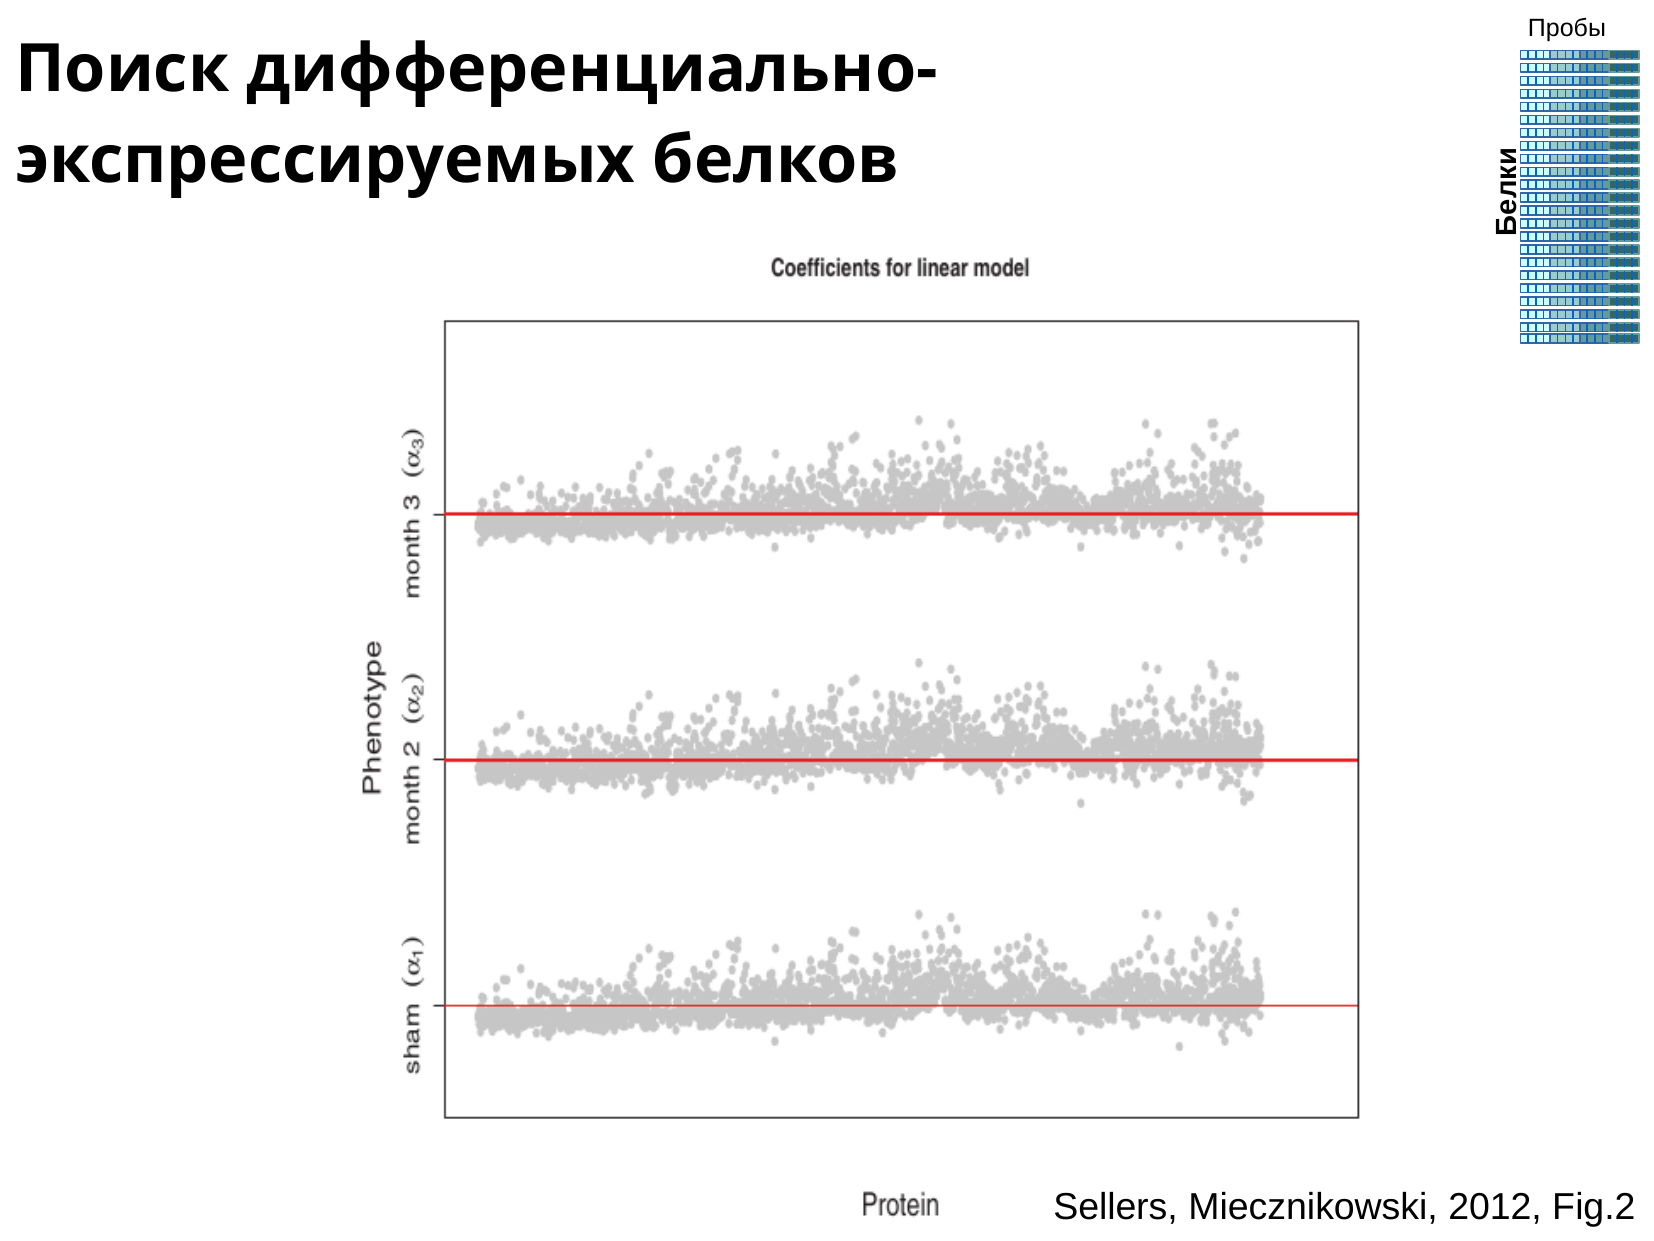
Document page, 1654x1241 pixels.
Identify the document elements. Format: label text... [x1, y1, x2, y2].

text_box [1588, 180, 1594, 189]
text_box [1603, 193, 1616, 202]
text_box [1529, 271, 1535, 280]
text_box [1574, 258, 1586, 267]
text_box [1596, 206, 1602, 215]
text_box [1596, 219, 1602, 228]
text_box [1529, 245, 1535, 254]
text_box [1618, 180, 1624, 189]
text_box [1566, 258, 1572, 267]
text_box [1544, 167, 1557, 176]
text_box [1537, 232, 1543, 241]
text_box [1603, 245, 1616, 254]
text_box [1529, 154, 1535, 163]
text_box [1529, 334, 1535, 343]
text_box [1566, 271, 1572, 280]
text_box [1520, 193, 1527, 202]
text_box [1603, 206, 1616, 215]
text_box [1618, 219, 1624, 228]
text_box [1544, 193, 1557, 202]
text_box [1537, 309, 1565, 319]
text_box [1544, 154, 1557, 163]
text_box [1574, 219, 1586, 228]
text_box [1537, 322, 1565, 332]
text_box [1596, 309, 1624, 319]
text_box [1625, 271, 1631, 280]
text_box [1566, 180, 1572, 189]
text_box [1520, 154, 1527, 163]
text_box [1544, 258, 1557, 267]
text_box [1588, 334, 1594, 343]
text_box [1618, 271, 1624, 280]
text_box [1537, 193, 1543, 202]
text_box [1558, 232, 1565, 241]
text_box [1558, 180, 1565, 189]
text_box [1520, 180, 1527, 189]
text_box [1529, 193, 1535, 202]
text_box [1603, 232, 1616, 241]
text_box [1537, 167, 1543, 176]
text_box [1544, 271, 1557, 280]
text_box [1633, 219, 1639, 228]
text_box [1566, 309, 1595, 319]
text_box [1633, 193, 1639, 202]
text_box [1520, 167, 1527, 176]
text_box [1566, 206, 1572, 215]
text_box [1633, 180, 1639, 189]
text_box [1520, 232, 1527, 241]
text_box Белки [1482, 132, 1530, 251]
text_box [1558, 271, 1565, 280]
text_box [1520, 102, 1639, 112]
text_box [1596, 154, 1602, 163]
text_box [1558, 206, 1565, 215]
text_box [1537, 180, 1543, 189]
text_box [1596, 232, 1602, 241]
text_box [1520, 258, 1527, 267]
text_box [1544, 180, 1557, 189]
text_box [1618, 334, 1624, 343]
text_box [1625, 180, 1631, 189]
text_box [1566, 167, 1572, 176]
text_box [1588, 258, 1594, 267]
text_box [1603, 258, 1616, 267]
text_box [1618, 258, 1624, 267]
text_box [1625, 193, 1631, 202]
text_box [1618, 154, 1624, 163]
text_box [1633, 154, 1639, 163]
text_box [1574, 232, 1586, 241]
text_box [1625, 167, 1631, 176]
text_box [1588, 271, 1594, 280]
text_box [1596, 258, 1602, 267]
text_box [1537, 154, 1543, 163]
text_box [1603, 219, 1616, 228]
text_box [1520, 334, 1527, 343]
text_box [1625, 154, 1631, 163]
text_box [1625, 232, 1631, 241]
text_box [1588, 232, 1594, 241]
text_box [1633, 232, 1639, 241]
text_box [1566, 322, 1595, 332]
text_box [1520, 115, 1639, 125]
text_box [1520, 128, 1639, 138]
text_box [1520, 141, 1639, 151]
text_box [1633, 206, 1639, 215]
text_box [1603, 334, 1616, 343]
text_box [1520, 296, 1639, 306]
text_box [1520, 63, 1639, 73]
text_box [1596, 193, 1602, 202]
text_box [1588, 167, 1594, 176]
text_box [1574, 180, 1586, 189]
text_box [1618, 245, 1624, 254]
text_box [1618, 193, 1624, 202]
text_box [1529, 258, 1535, 267]
text_box [1544, 245, 1557, 254]
text_box [1633, 245, 1639, 254]
text_box [1618, 232, 1624, 241]
text_box [1588, 154, 1594, 163]
text_box [1596, 180, 1602, 189]
text_box [1625, 219, 1631, 228]
text_box [1625, 334, 1631, 343]
text_box [1520, 309, 1536, 319]
text_box [1574, 167, 1586, 176]
text_box [1633, 258, 1639, 267]
text_box Sellers, Miecznikowski, 2012, Fig.2 [927, 1178, 1651, 1235]
text_box [1625, 322, 1639, 332]
text_box [1566, 154, 1572, 163]
text_box [1588, 193, 1594, 202]
text_box [1566, 245, 1572, 254]
text_box [1558, 193, 1565, 202]
text_box [1596, 245, 1602, 254]
text_box [1574, 193, 1586, 202]
text_box [1574, 271, 1586, 280]
picture [346, 260, 1368, 1226]
text_box [1520, 76, 1639, 86]
text_box [1529, 232, 1535, 241]
text_box [1596, 322, 1624, 332]
text_box [1596, 271, 1602, 280]
text_box [1588, 206, 1594, 215]
text_box [1625, 309, 1639, 319]
text_box [1566, 232, 1572, 241]
text_box [1603, 167, 1616, 176]
text_box [1574, 334, 1586, 343]
text_box [1529, 167, 1535, 176]
text_box [1520, 322, 1536, 332]
text_box [1558, 258, 1565, 267]
text_box [1618, 167, 1624, 176]
text_box [1520, 271, 1527, 280]
text_box [1566, 219, 1572, 228]
text_box [1529, 206, 1535, 215]
text_box [1520, 219, 1527, 228]
text_box [1618, 206, 1624, 215]
text_box [1633, 271, 1639, 280]
text_box [1520, 283, 1639, 293]
text_box [1574, 206, 1586, 215]
text_box [1529, 180, 1535, 189]
text_box [1544, 232, 1557, 241]
text_box [1588, 245, 1594, 254]
text_box [1558, 154, 1565, 163]
text_box [1625, 258, 1631, 267]
text_box [1603, 180, 1616, 189]
text_box [1520, 245, 1527, 254]
text_box [1633, 167, 1639, 176]
text_box [1558, 245, 1565, 254]
text_box [1625, 245, 1631, 254]
text_box [1544, 334, 1557, 343]
text_box [1537, 245, 1543, 254]
title Поиск дифференциально- экспрессируемых белков [15, 19, 1636, 260]
text_box [1574, 245, 1586, 254]
text_box [1633, 334, 1639, 343]
text_box Пробы [1513, 6, 1649, 54]
text_box [1544, 206, 1557, 215]
text_box [1566, 334, 1572, 343]
text_box [1558, 219, 1565, 228]
text_box [1529, 219, 1535, 228]
text_box [1588, 219, 1594, 228]
text_box [1520, 50, 1639, 60]
text_box [1603, 271, 1616, 280]
text_box [1566, 193, 1572, 202]
text_box [1596, 334, 1602, 343]
text_box [1520, 206, 1527, 215]
text_box [1558, 167, 1565, 176]
text_box [1537, 258, 1543, 267]
text_box [1544, 219, 1557, 228]
text_box [1596, 167, 1602, 176]
text_box [1537, 334, 1543, 343]
text_box [1520, 89, 1639, 99]
text_box [1537, 219, 1543, 228]
text_box [1574, 154, 1586, 163]
text_box [1603, 154, 1616, 163]
text_box [1537, 271, 1543, 280]
text_box [1558, 334, 1565, 343]
text_box [1537, 206, 1543, 215]
text_box [1625, 206, 1631, 215]
